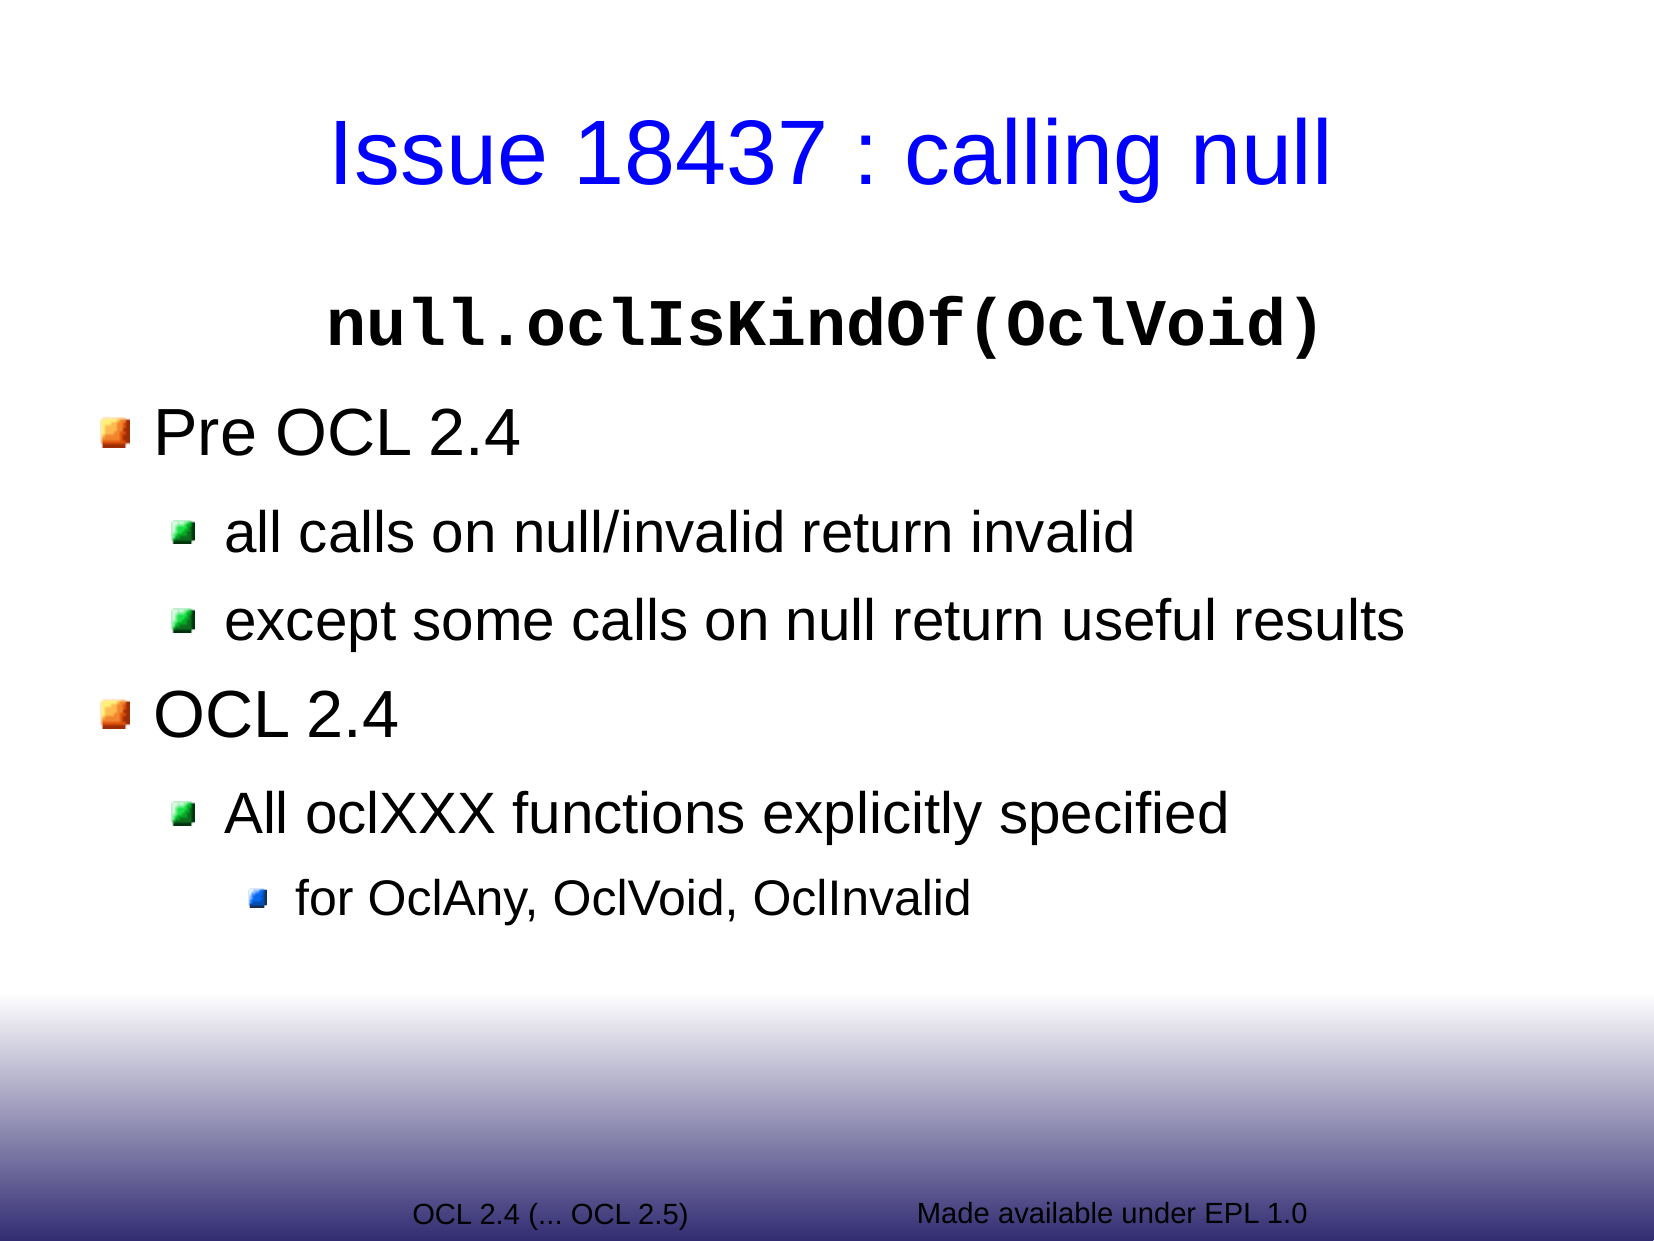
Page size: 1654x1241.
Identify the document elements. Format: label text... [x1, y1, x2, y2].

title Issue 18437 : calling null [9, 49, 1654, 257]
list null.oclIsKindOf(OclVoid) Pre OCL 2.4 all calls on null/invalid return invalid except some calls on null return useful results OCL 2.4 All oclXXX functions explicitly specified for OclAny, OclVoid, OclInvalid [82, 290, 1571, 1109]
